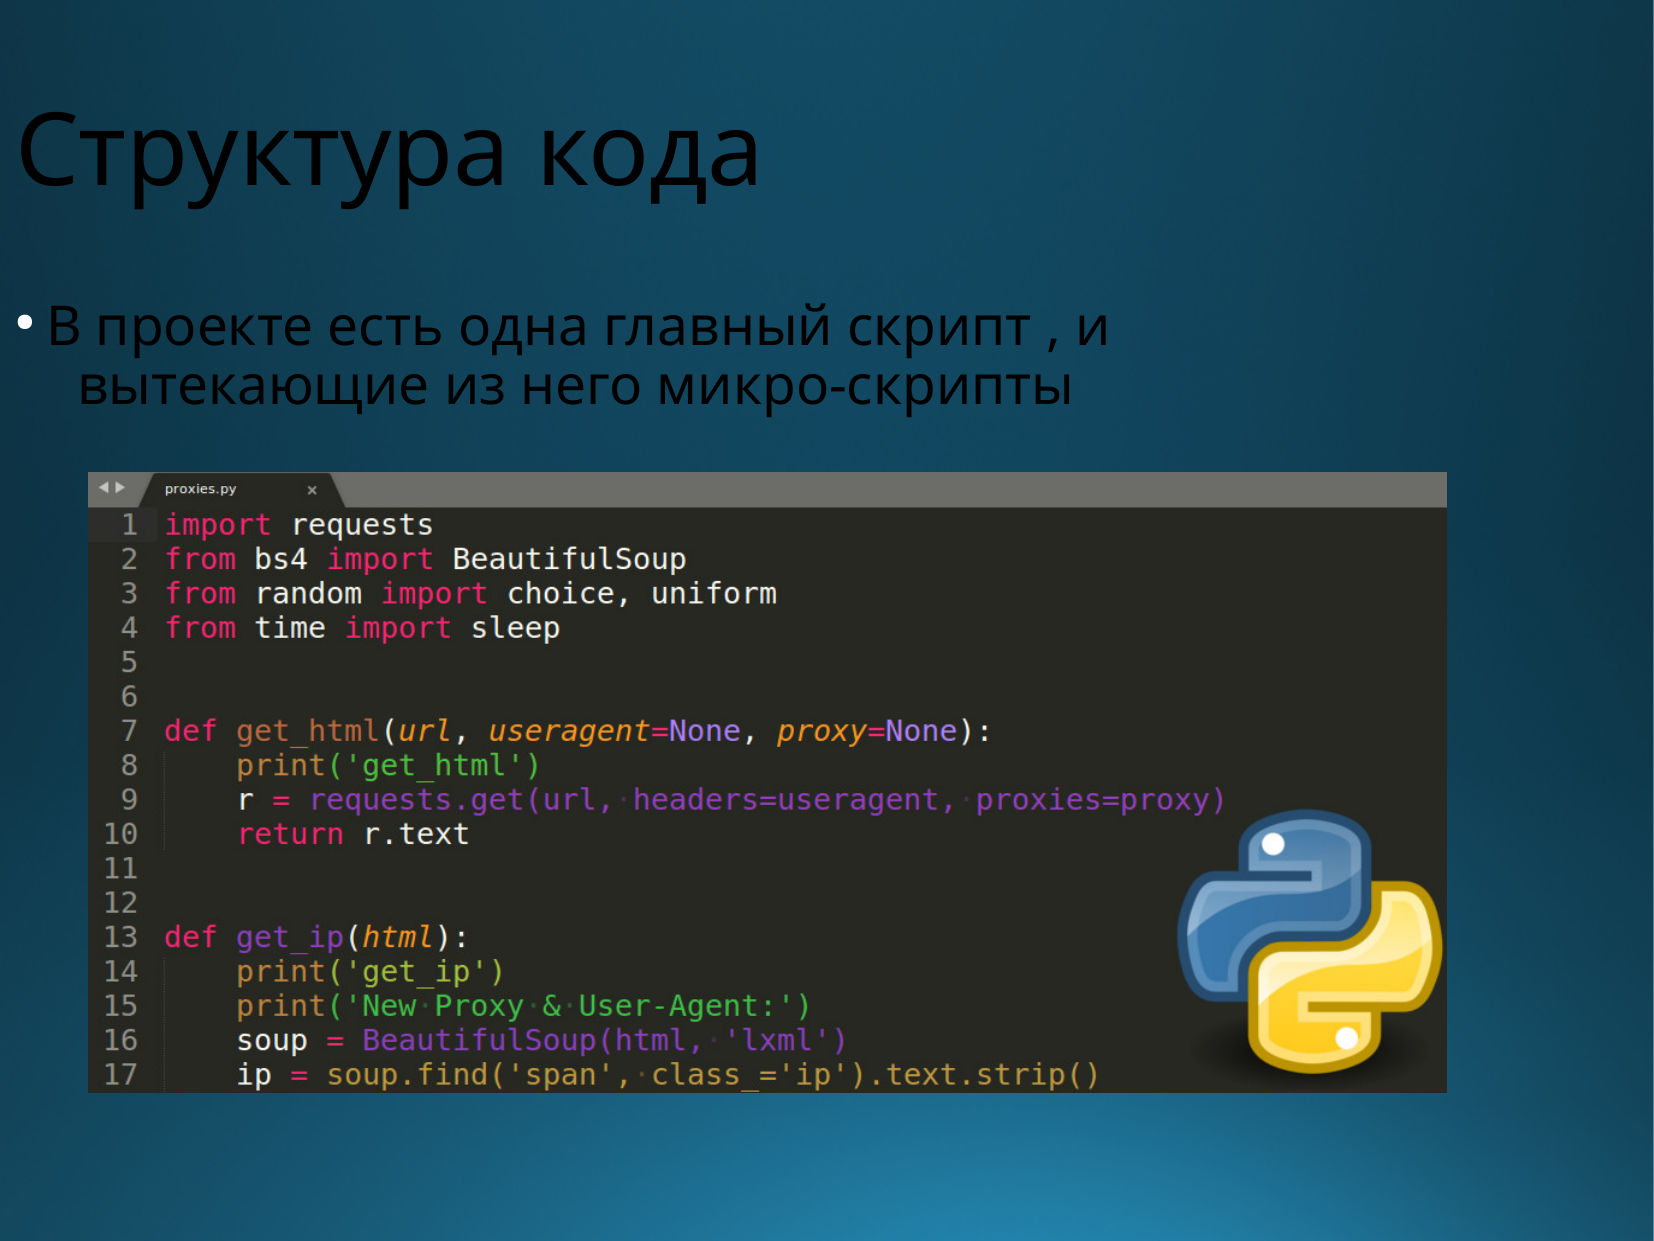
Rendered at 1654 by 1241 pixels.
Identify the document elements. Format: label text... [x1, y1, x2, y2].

list В проекте есть одна главный скрипт , и вытекающие из него микро-скрипты [0, 290, 1489, 443]
picture [88, 472, 1447, 1093]
title Структура кода [0, 49, 1489, 257]
